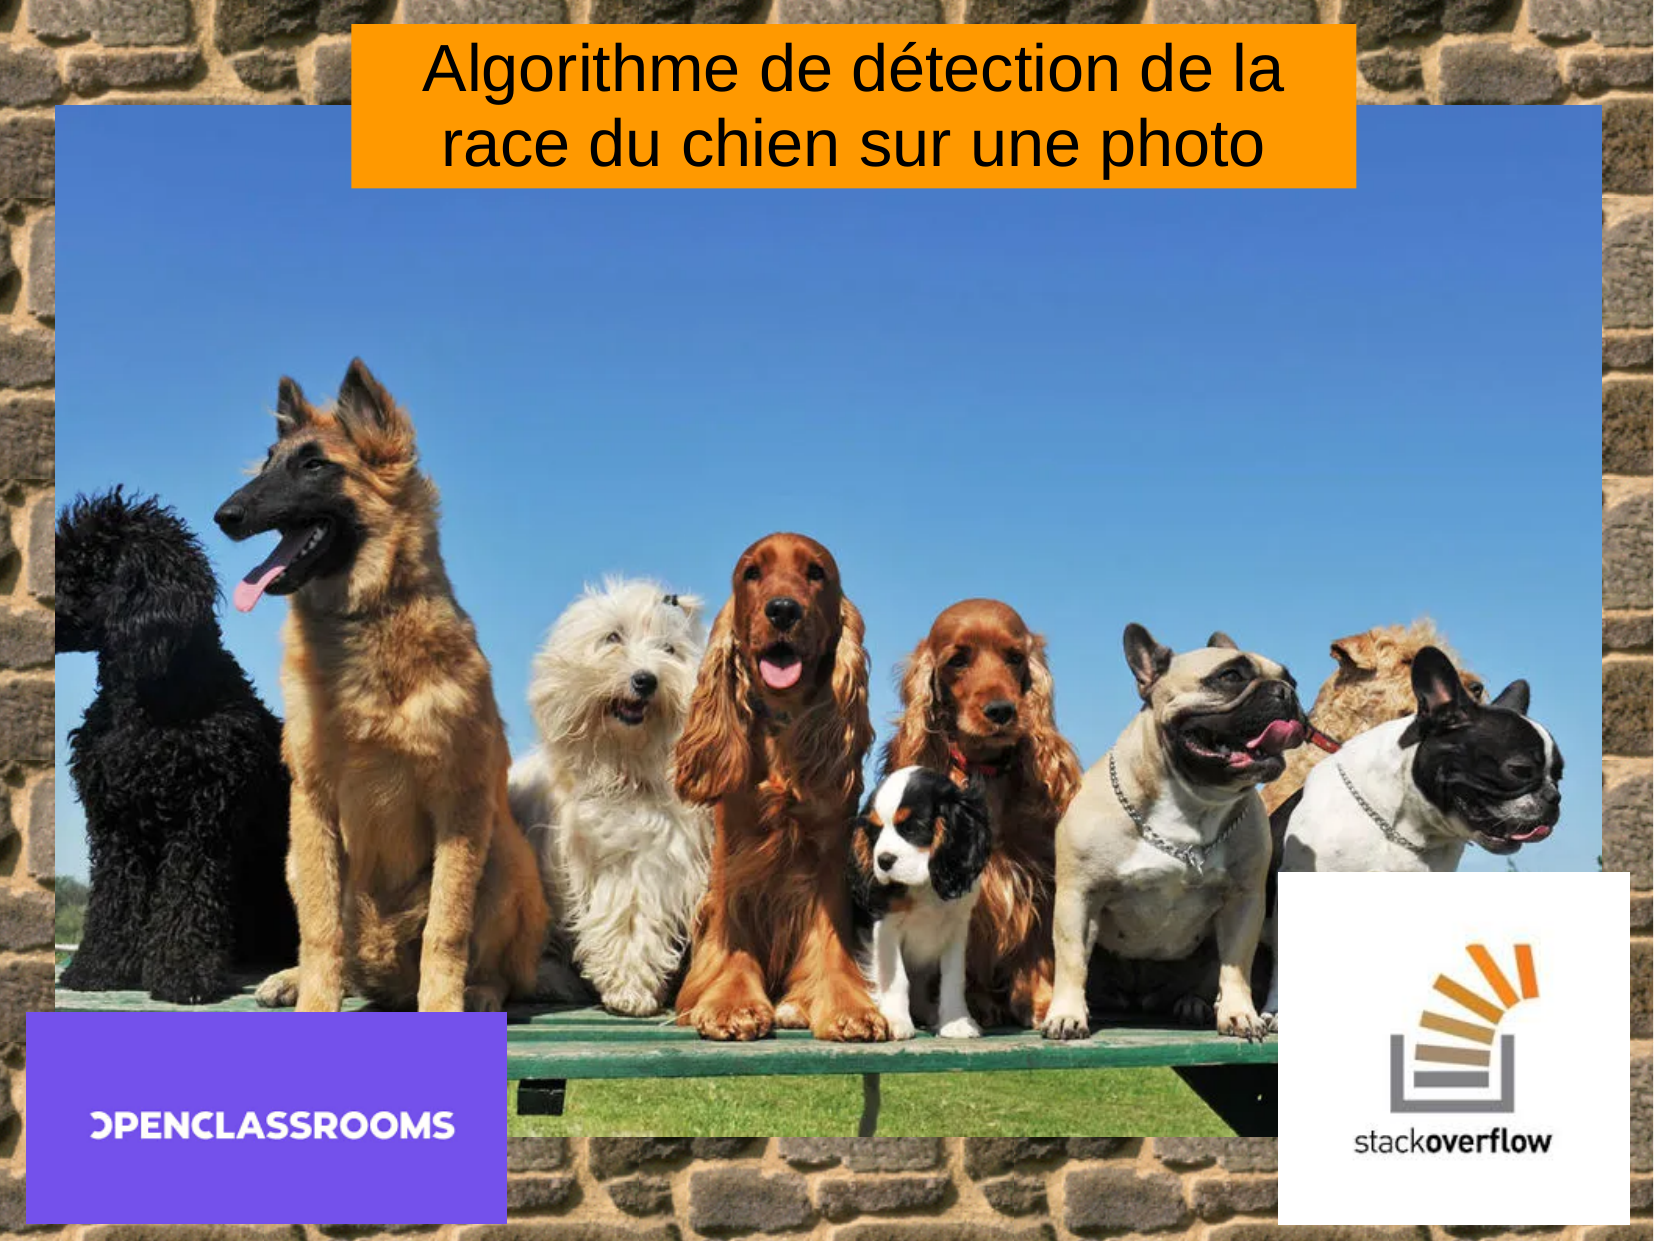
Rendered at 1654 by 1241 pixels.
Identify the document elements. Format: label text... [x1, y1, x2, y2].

picture [0, 0, 1654, 1241]
text_box Algorithme de détection de la race du chien sur une photo [351, 24, 1357, 189]
